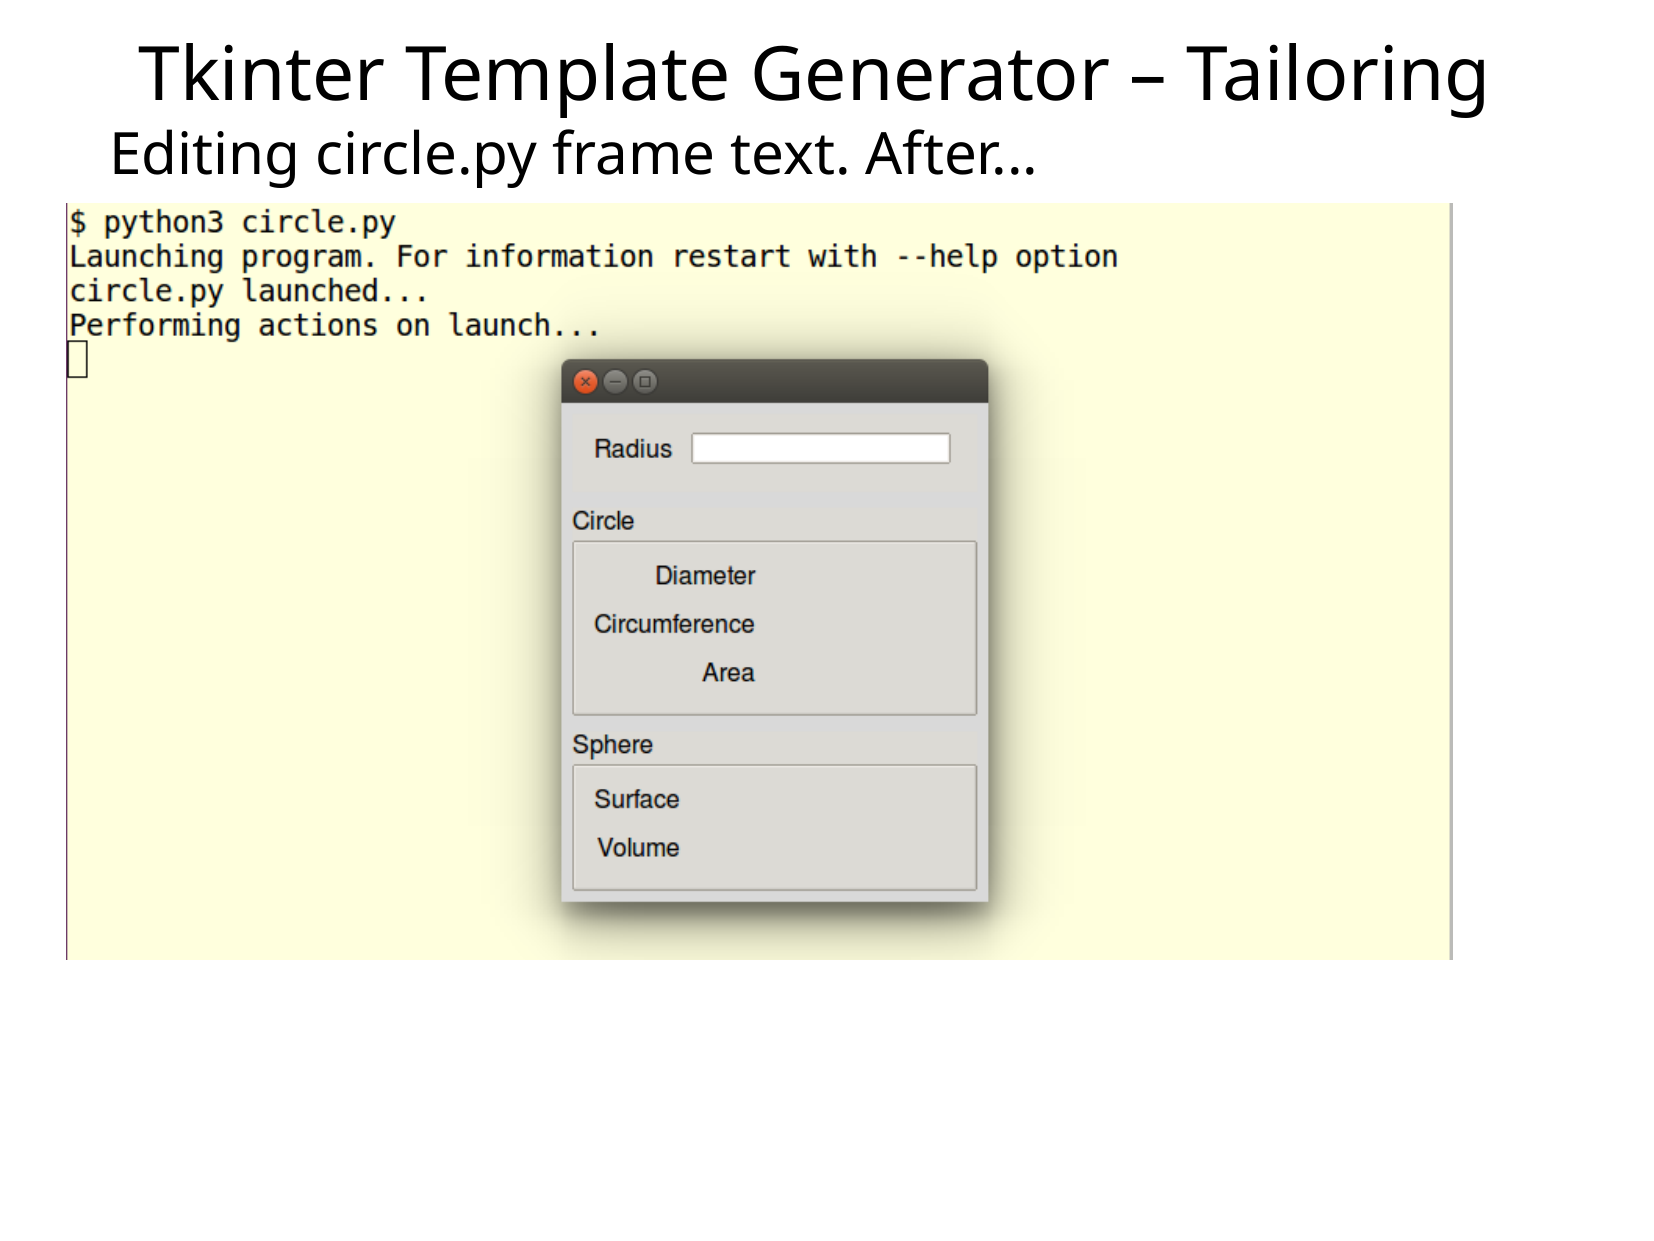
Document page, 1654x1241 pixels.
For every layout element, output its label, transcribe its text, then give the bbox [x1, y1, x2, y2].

title Editing circle.py frame text. After... [109, 106, 1598, 198]
picture [66, 203, 1453, 960]
title Tkinter Template Generator – Tailoring [70, 7, 1560, 137]
